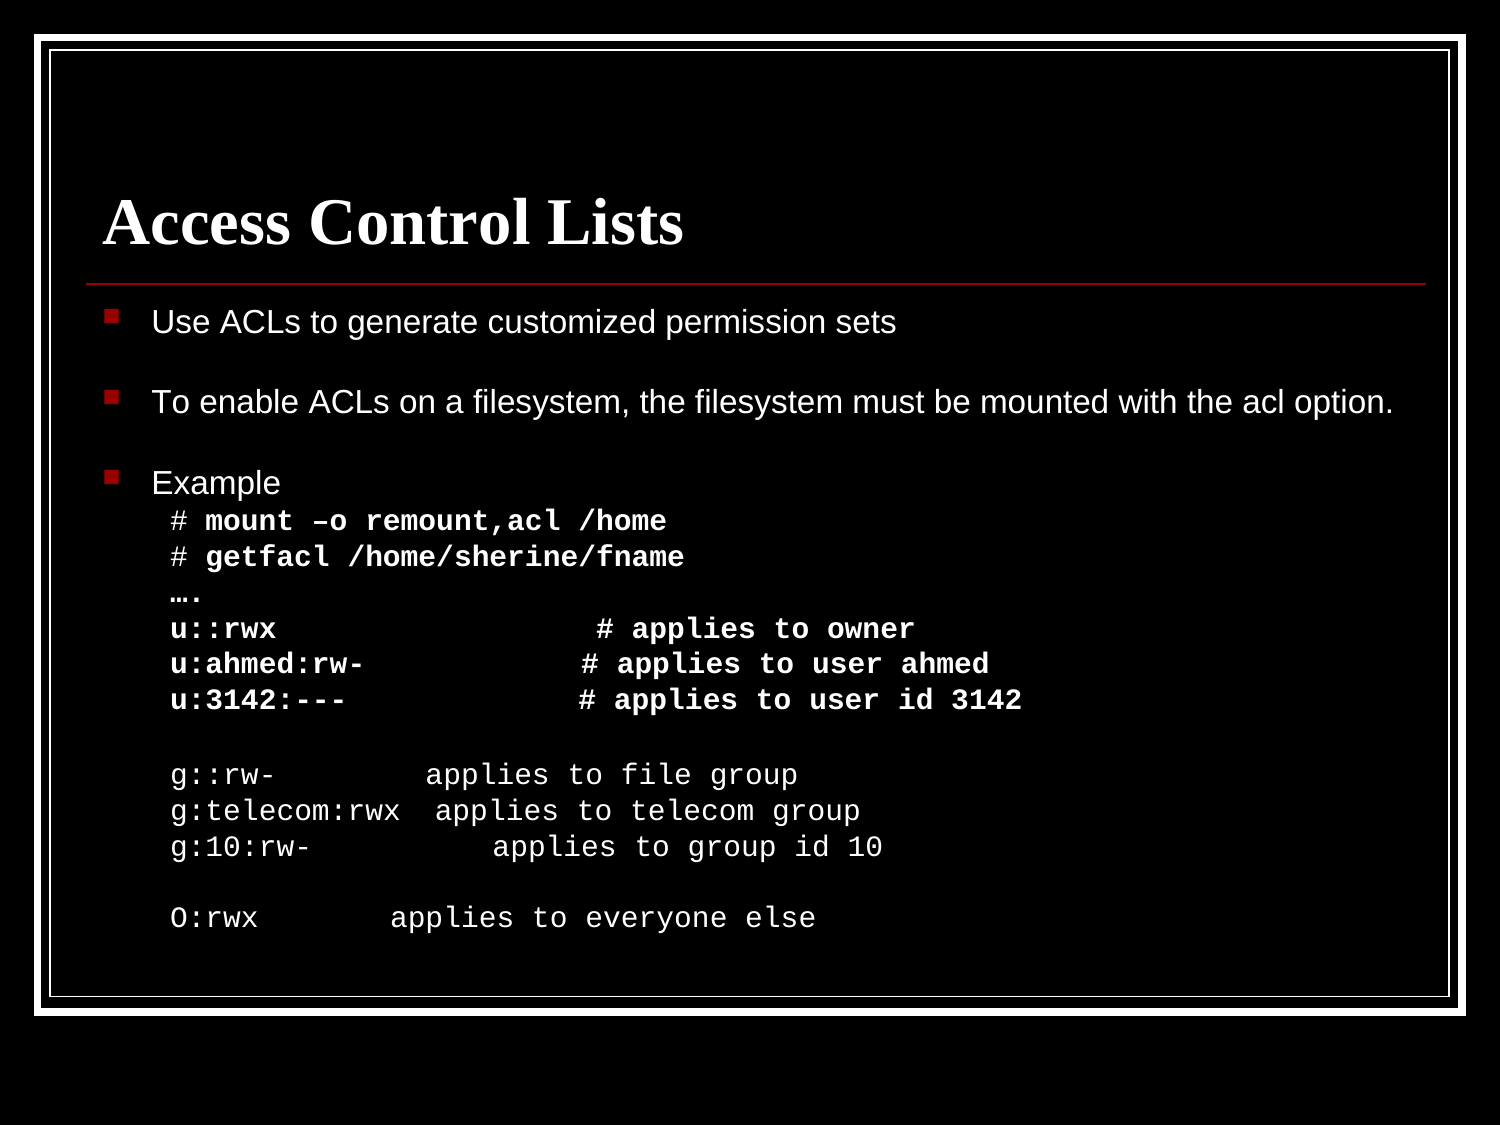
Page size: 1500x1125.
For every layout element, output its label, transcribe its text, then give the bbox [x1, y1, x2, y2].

list Use ACLs to generate customized permission sets To enable ACLs on a filesystem, the filesystem must be mounted with the acl option. Example # mount –o remount,acl /home # getfacl /home/sherine/fname …. u::rwx # applies to owner u:ahmed:rw- # applies to user ahmed u:3142:--- # applies to user id 3142 g::rw- applies to file group g:telecom:rwx applies to telecom group g:10:rw- applies to group id 10 O:rwx applies to everyone else [87, 299, 1426, 963]
title Access Control Lists [87, 77, 1426, 266]
